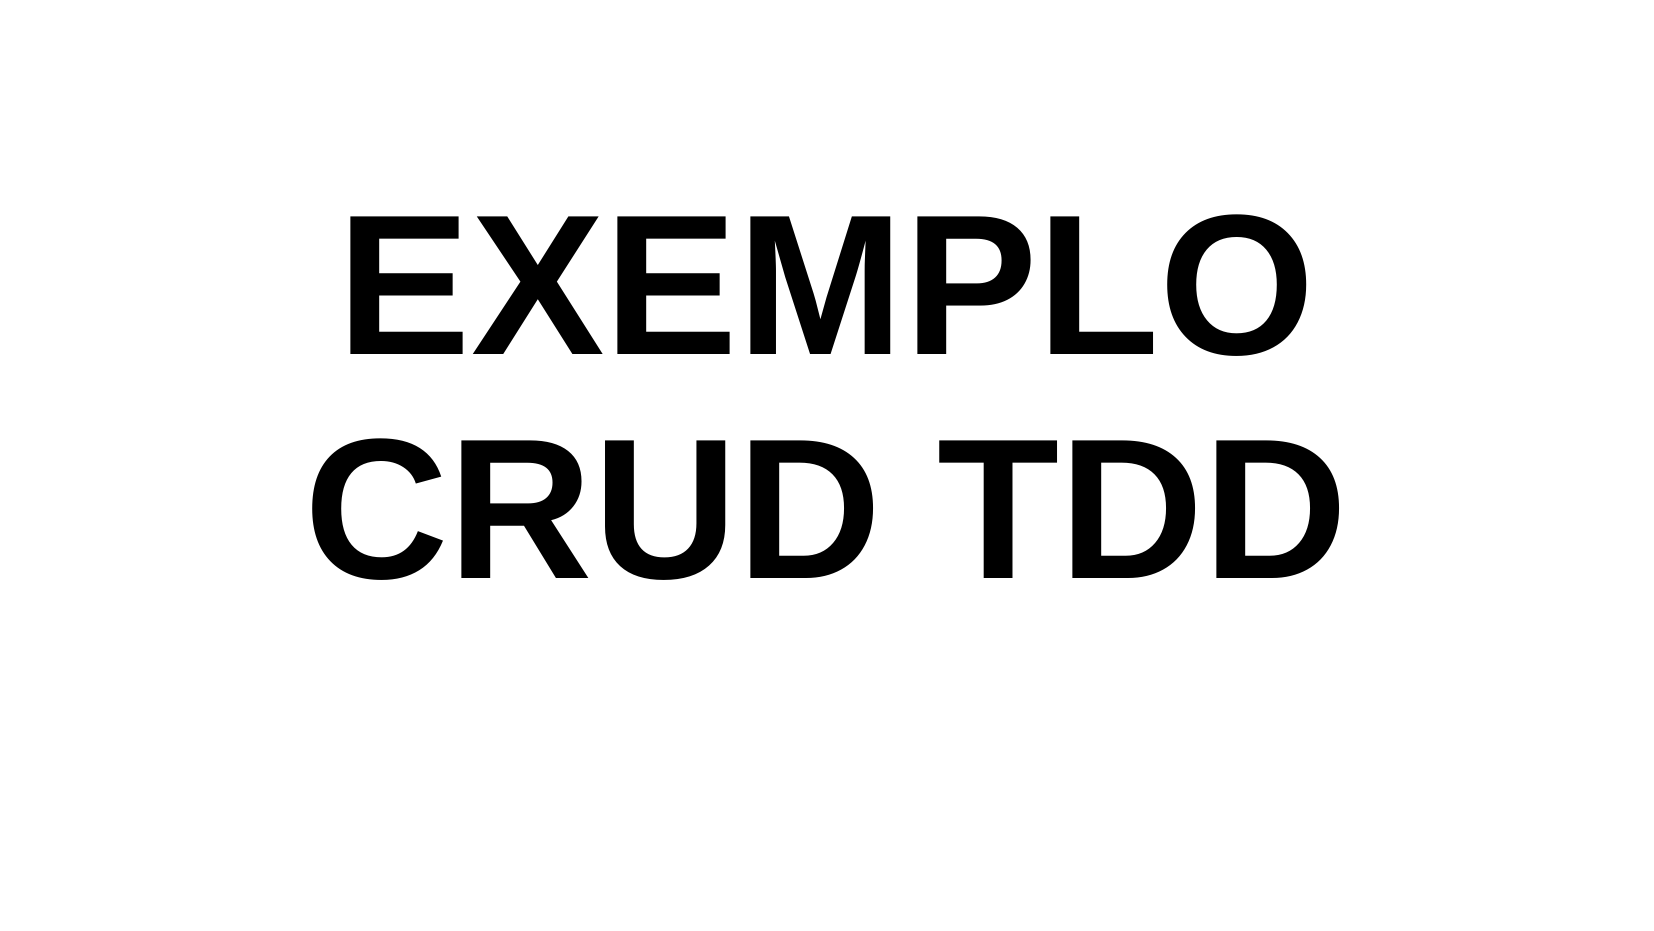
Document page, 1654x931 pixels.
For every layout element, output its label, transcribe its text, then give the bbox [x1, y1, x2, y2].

subtitle EXEMPLO CRUD TDD [82, 37, 1571, 757]
